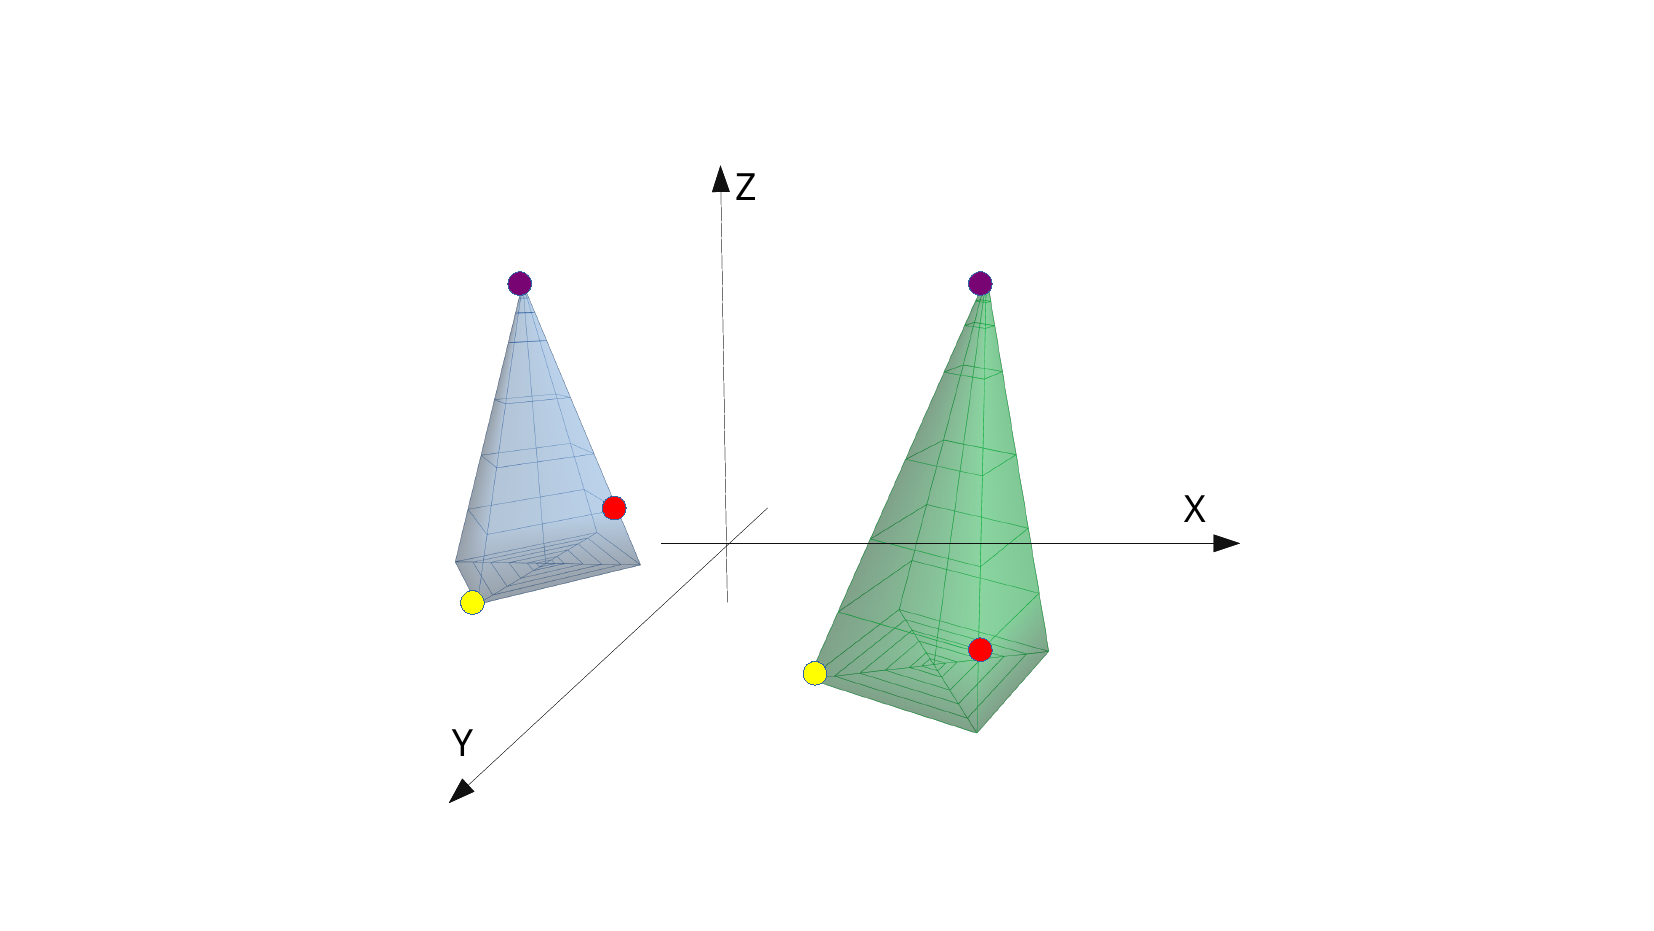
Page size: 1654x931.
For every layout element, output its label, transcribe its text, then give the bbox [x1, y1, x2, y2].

text_box [968, 271, 993, 296]
text_box [803, 661, 827, 686]
text_box [602, 496, 627, 520]
text_box Y [437, 708, 733, 777]
text_box [507, 271, 532, 296]
text_box [968, 637, 993, 662]
text_box [460, 590, 485, 615]
text_box X [1169, 475, 1465, 544]
text_box Z [720, 153, 1016, 222]
